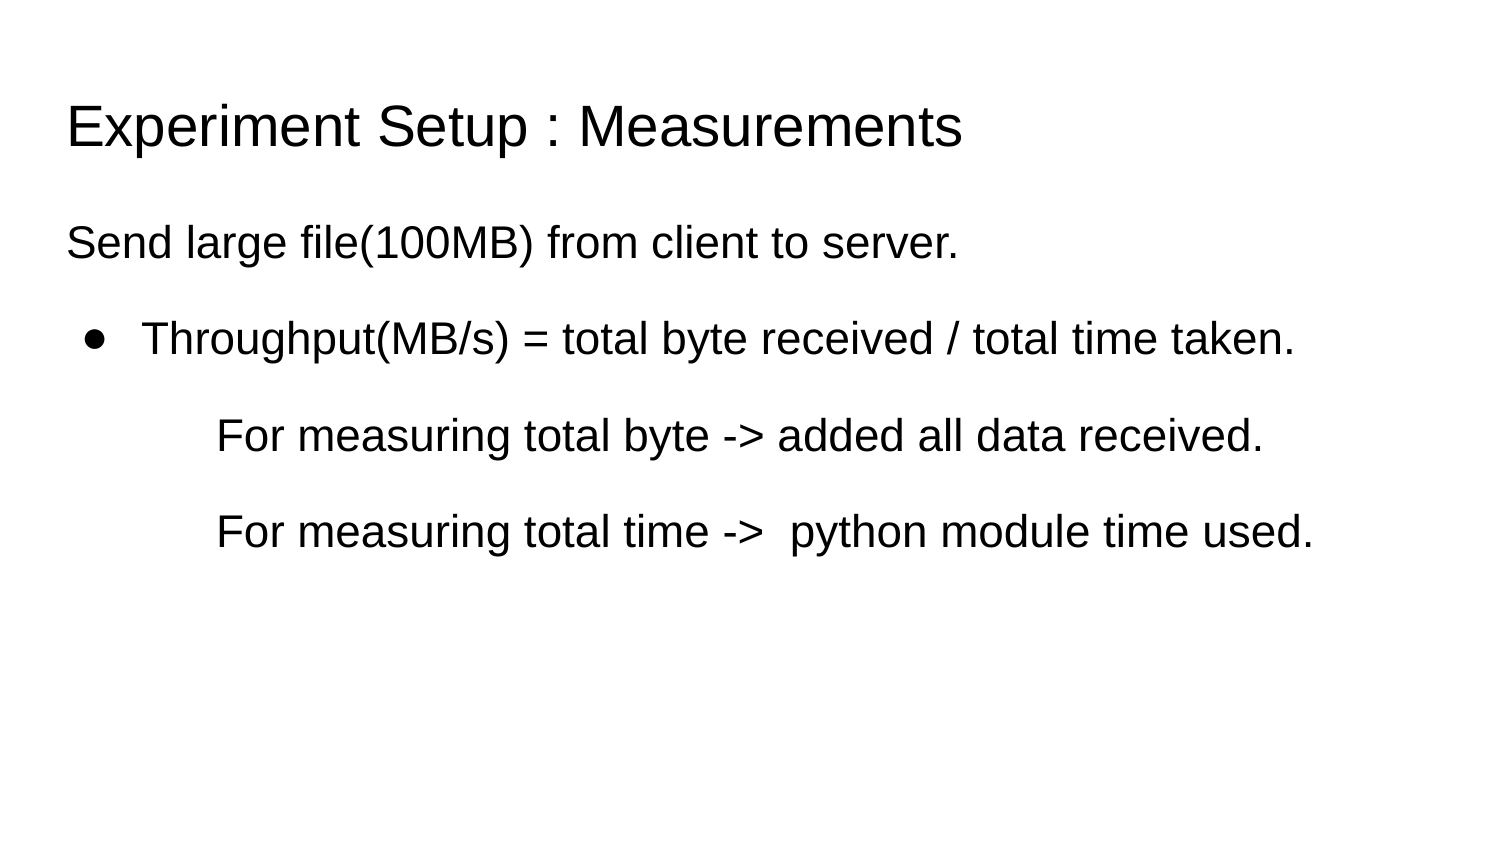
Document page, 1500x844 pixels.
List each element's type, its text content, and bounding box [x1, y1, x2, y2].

title Experiment Setup : Measurements [51, 72, 1449, 167]
list Send large file(100MB) from client to server. Throughput(MB/s) = total byte received / total time taken. For measuring total byte -> added all data received. For measuring total time -> python module time used. [51, 189, 1449, 750]
